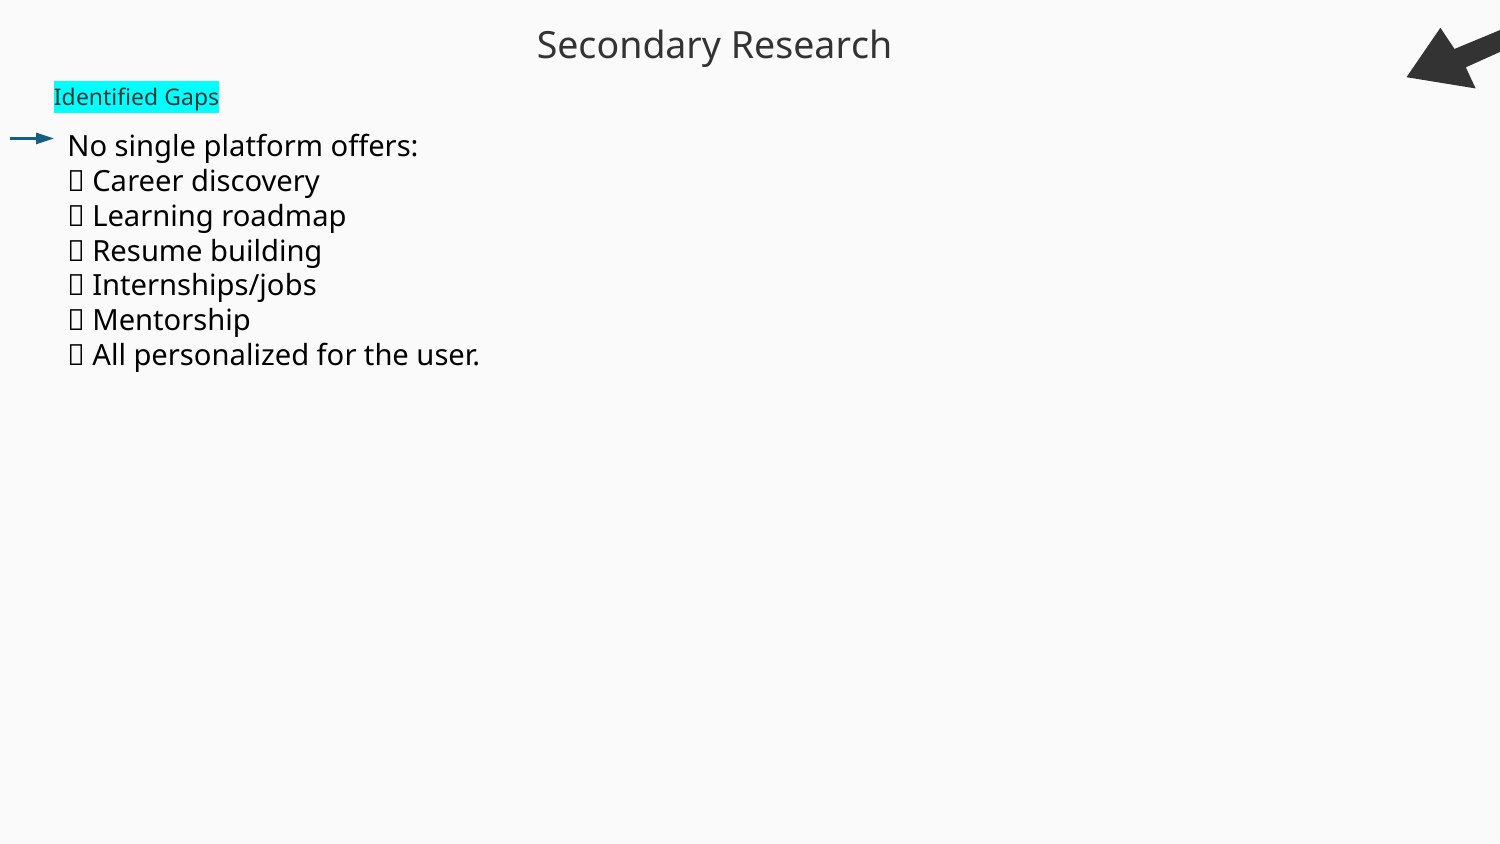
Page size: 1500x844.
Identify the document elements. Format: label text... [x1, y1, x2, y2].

text_box Secondary Research [284, 11, 1145, 89]
text_box No single platform offers: ✅ Career discovery ✅ Learning roadmap ✅ Resume building ✅ Internships/jobs ✅ Mentorship ✅ All personalized for the user. [52, 119, 1082, 499]
title Identified Gaps [0, 71, 567, 149]
text_box [1406, 27, 1500, 89]
